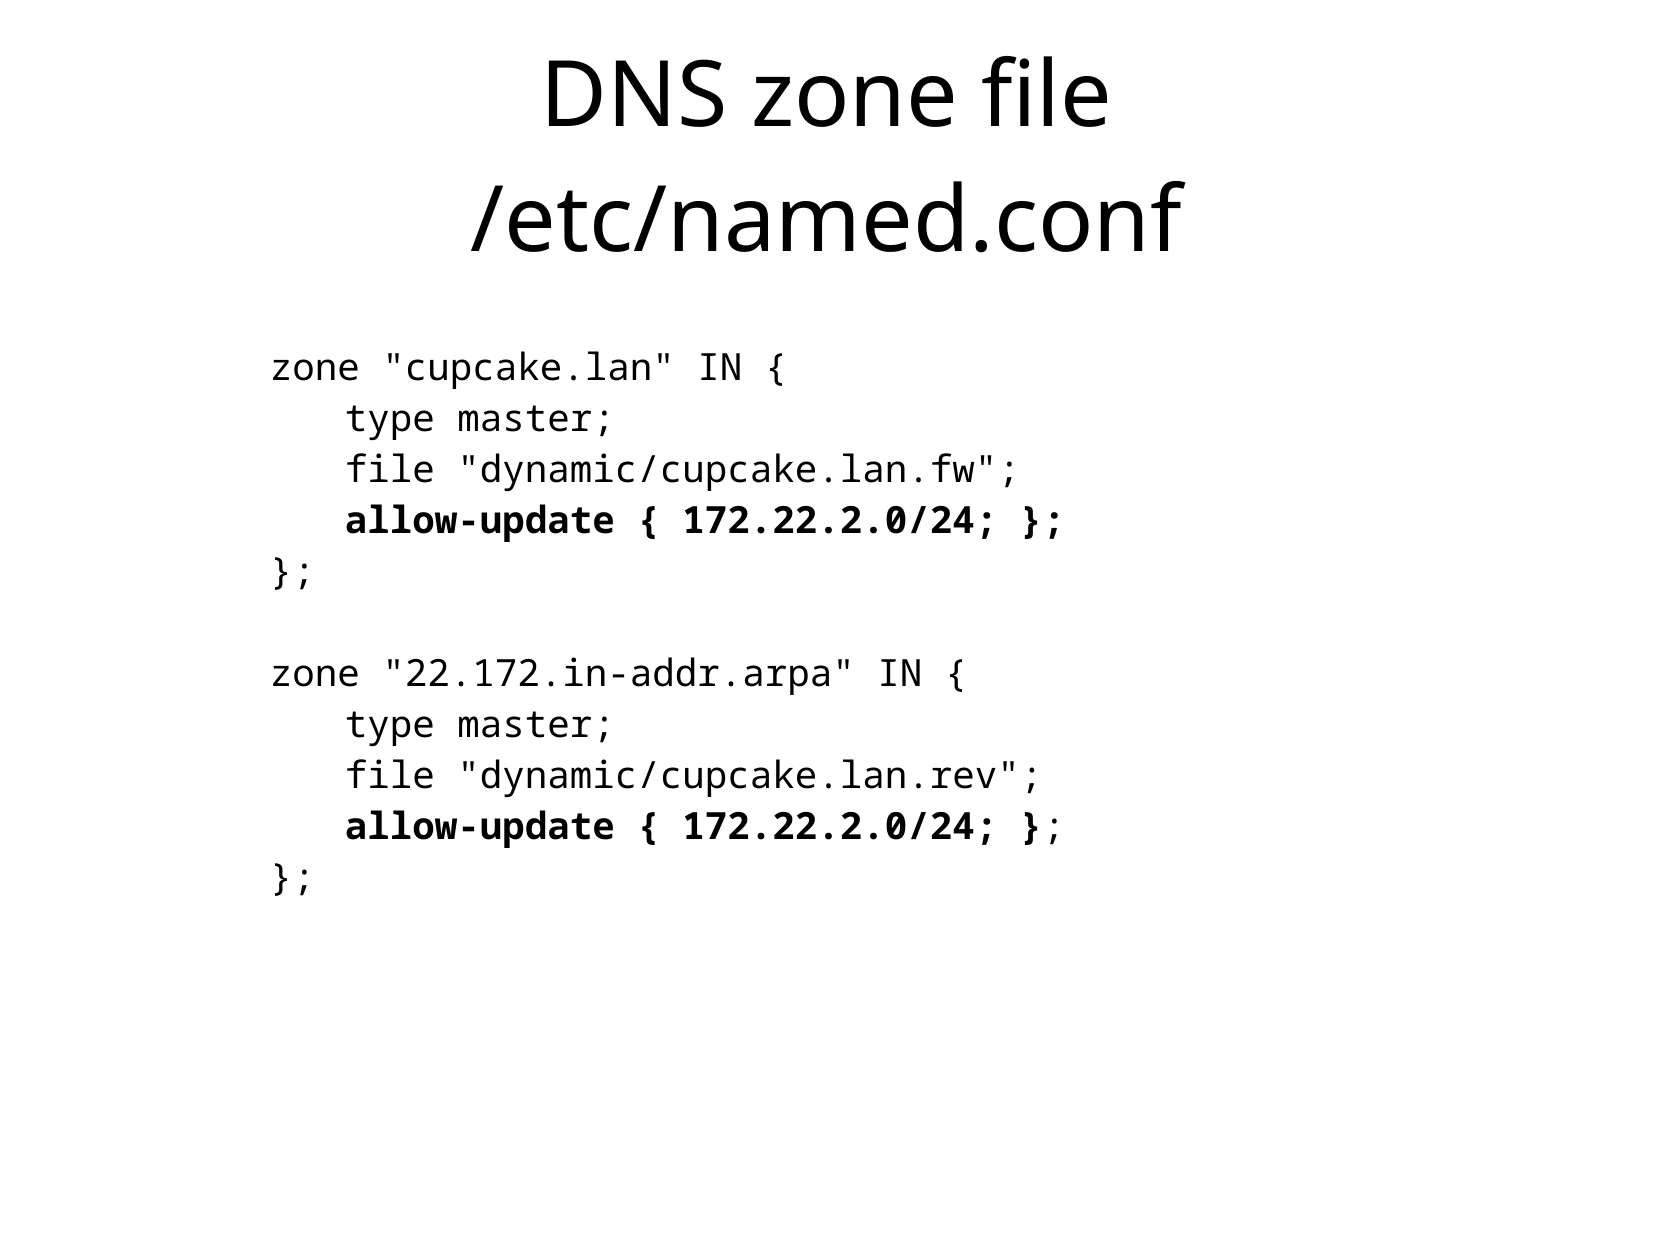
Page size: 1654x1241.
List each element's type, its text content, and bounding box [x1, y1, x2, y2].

title DNS zone file /etc/named.conf [82, 42, 1571, 264]
text_box zone "cupcake.lan" IN { type master; file "dynamic/cupcake.lan.fw"; allow-update { 172.22.2.0/24; }; }; zone "22.172.in-addr.arpa" IN { type master; file "dynamic/cupcake.lan.rev"; allow-update { 172.22.2.0/24; }; }; [255, 333, 1222, 1006]
